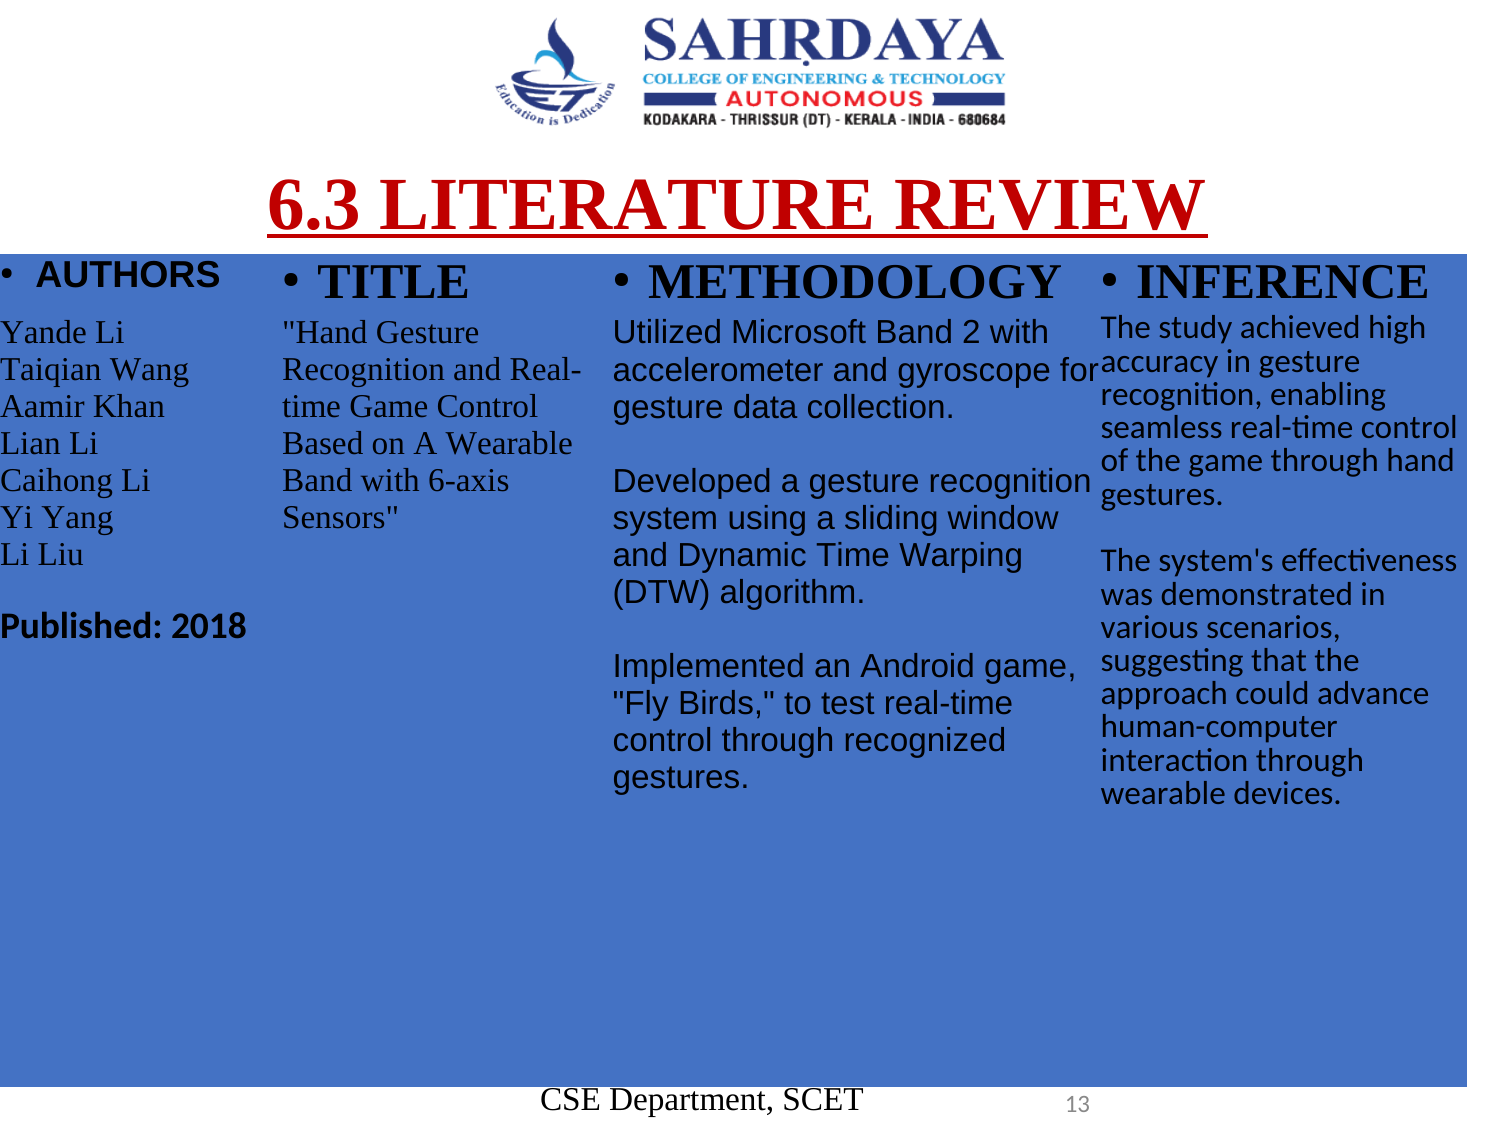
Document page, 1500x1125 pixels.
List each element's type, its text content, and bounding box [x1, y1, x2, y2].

text_box 6.3 LITERATURE REVIEW​ [252, 147, 1248, 254]
table_cell "Hand Gesture Recognition and Real-time Game Control Based on A Wearable Band with 6-axis Sensors" [282, 314, 613, 1087]
picture [460, 0, 1038, 147]
table_header METHODOLOGY [613, 254, 1101, 314]
table_header TITLE [282, 254, 613, 314]
table_cell Utilized Microsoft Band 2 with accelerometer and gyroscope for gesture data collection. Developed a gesture recognition system using a sliding window and Dynamic Time Warping (DTW) algorithm. Implemented an Android game, "Fly Birds," to test real-time control through recognized gestures. [613, 314, 1101, 1087]
table_header INFERENCE [1101, 254, 1467, 314]
text_box CSE Department, SCET​ [525, 1069, 976, 1125]
table_cell The study achieved high accuracy in gesture recognition, enabling seamless real-time control of the game through hand gestures. The system's effectiveness was demonstrated in various scenarios, suggesting that the approach could advance human-computer interaction through wearable devices. [1101, 314, 1467, 1079]
table_header AUTHORS [0, 254, 282, 314]
table_cell Yande Li Taiqian Wang Aamir Khan Lian Li Caihong Li Yi Yang Li Liu Published: 2018 [0, 314, 282, 1087]
text_box 13 [1049, 1079, 1500, 1125]
